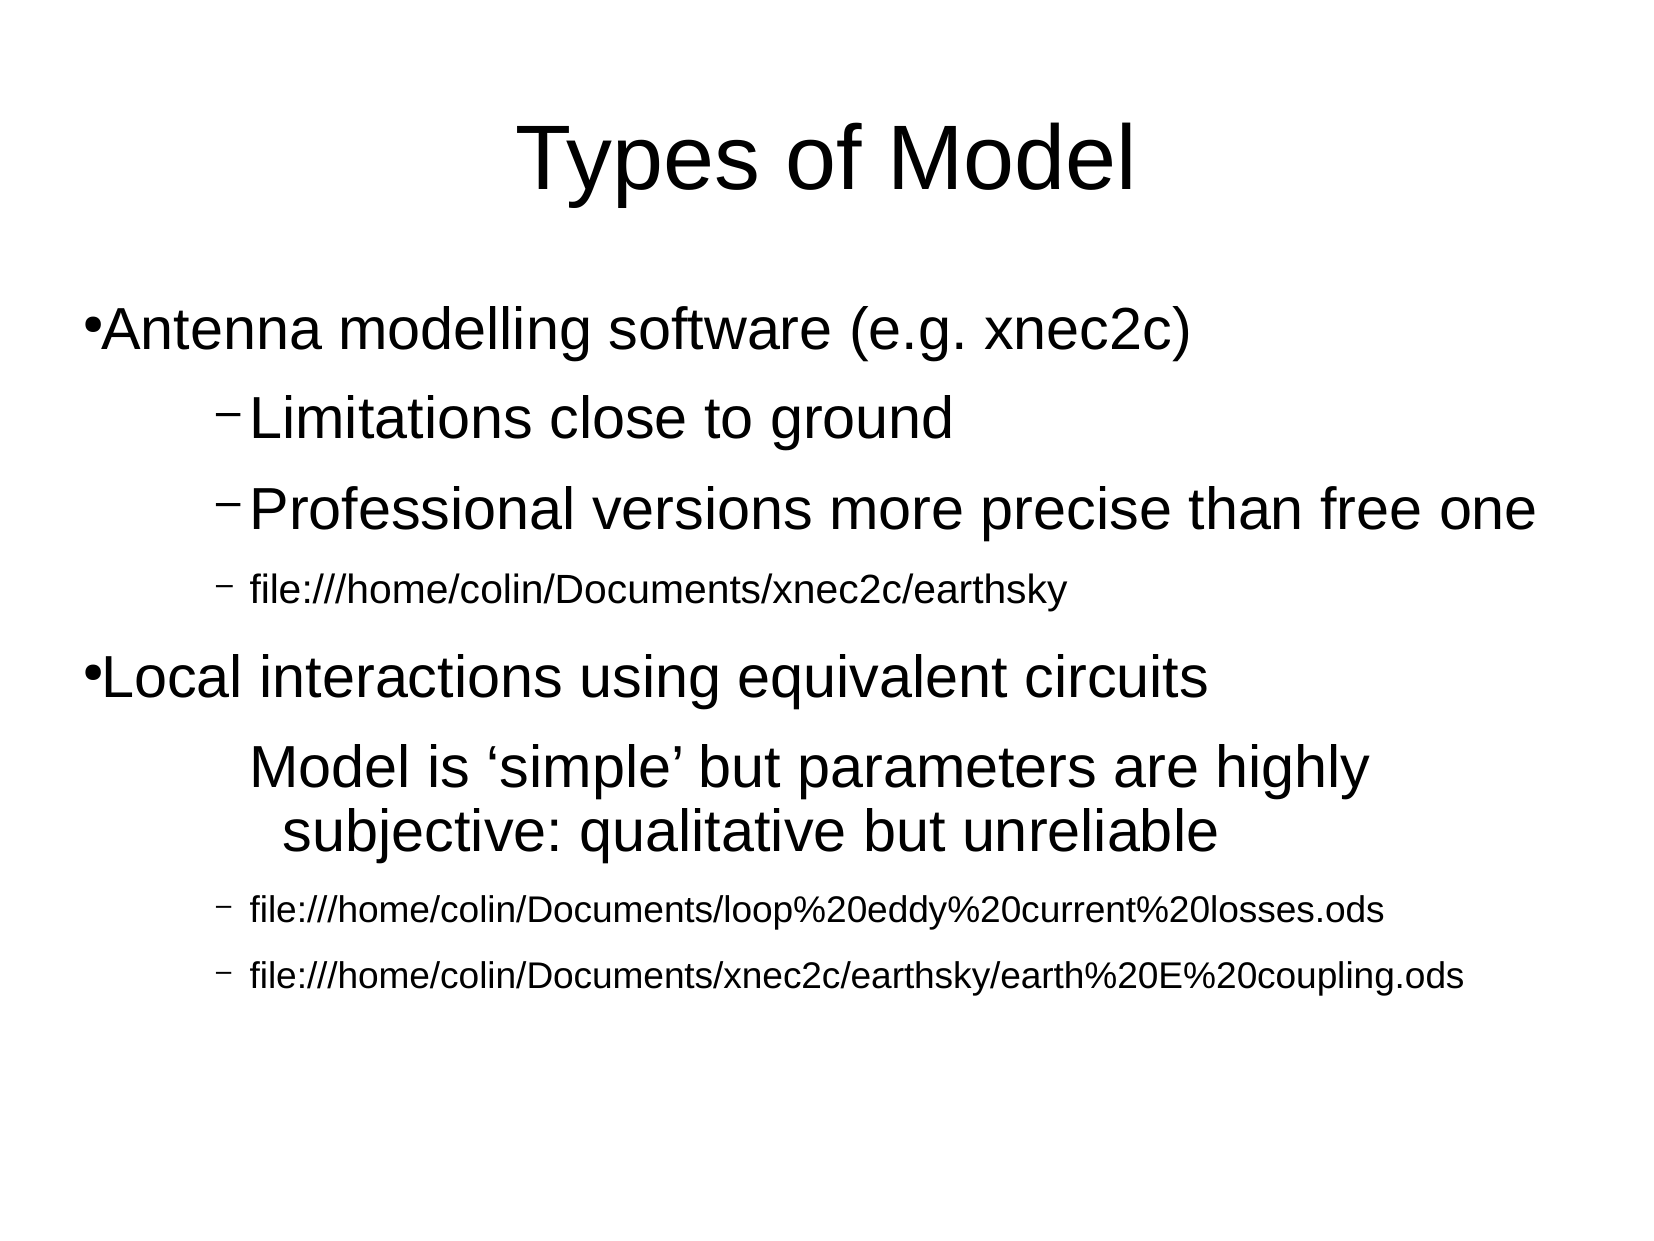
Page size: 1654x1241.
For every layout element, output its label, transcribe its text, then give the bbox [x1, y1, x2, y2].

list Antenna modelling software (e.g. xnec2c) Limitations close to ground Professional versions more precise than free one file:///home/colin/Documents/xnec2c/earthsky Local interactions using equivalent circuits Model is ‘simple’ but parameters are highly subjective: qualitative but unreliable file:///home/colin/Documents/loop%20eddy%20current%20losses.ods file:///home/colin/Documents/xnec2c/earthsky/earth%20E%20coupling.ods [82, 290, 1571, 1010]
title Types of Model [82, 49, 1571, 257]
